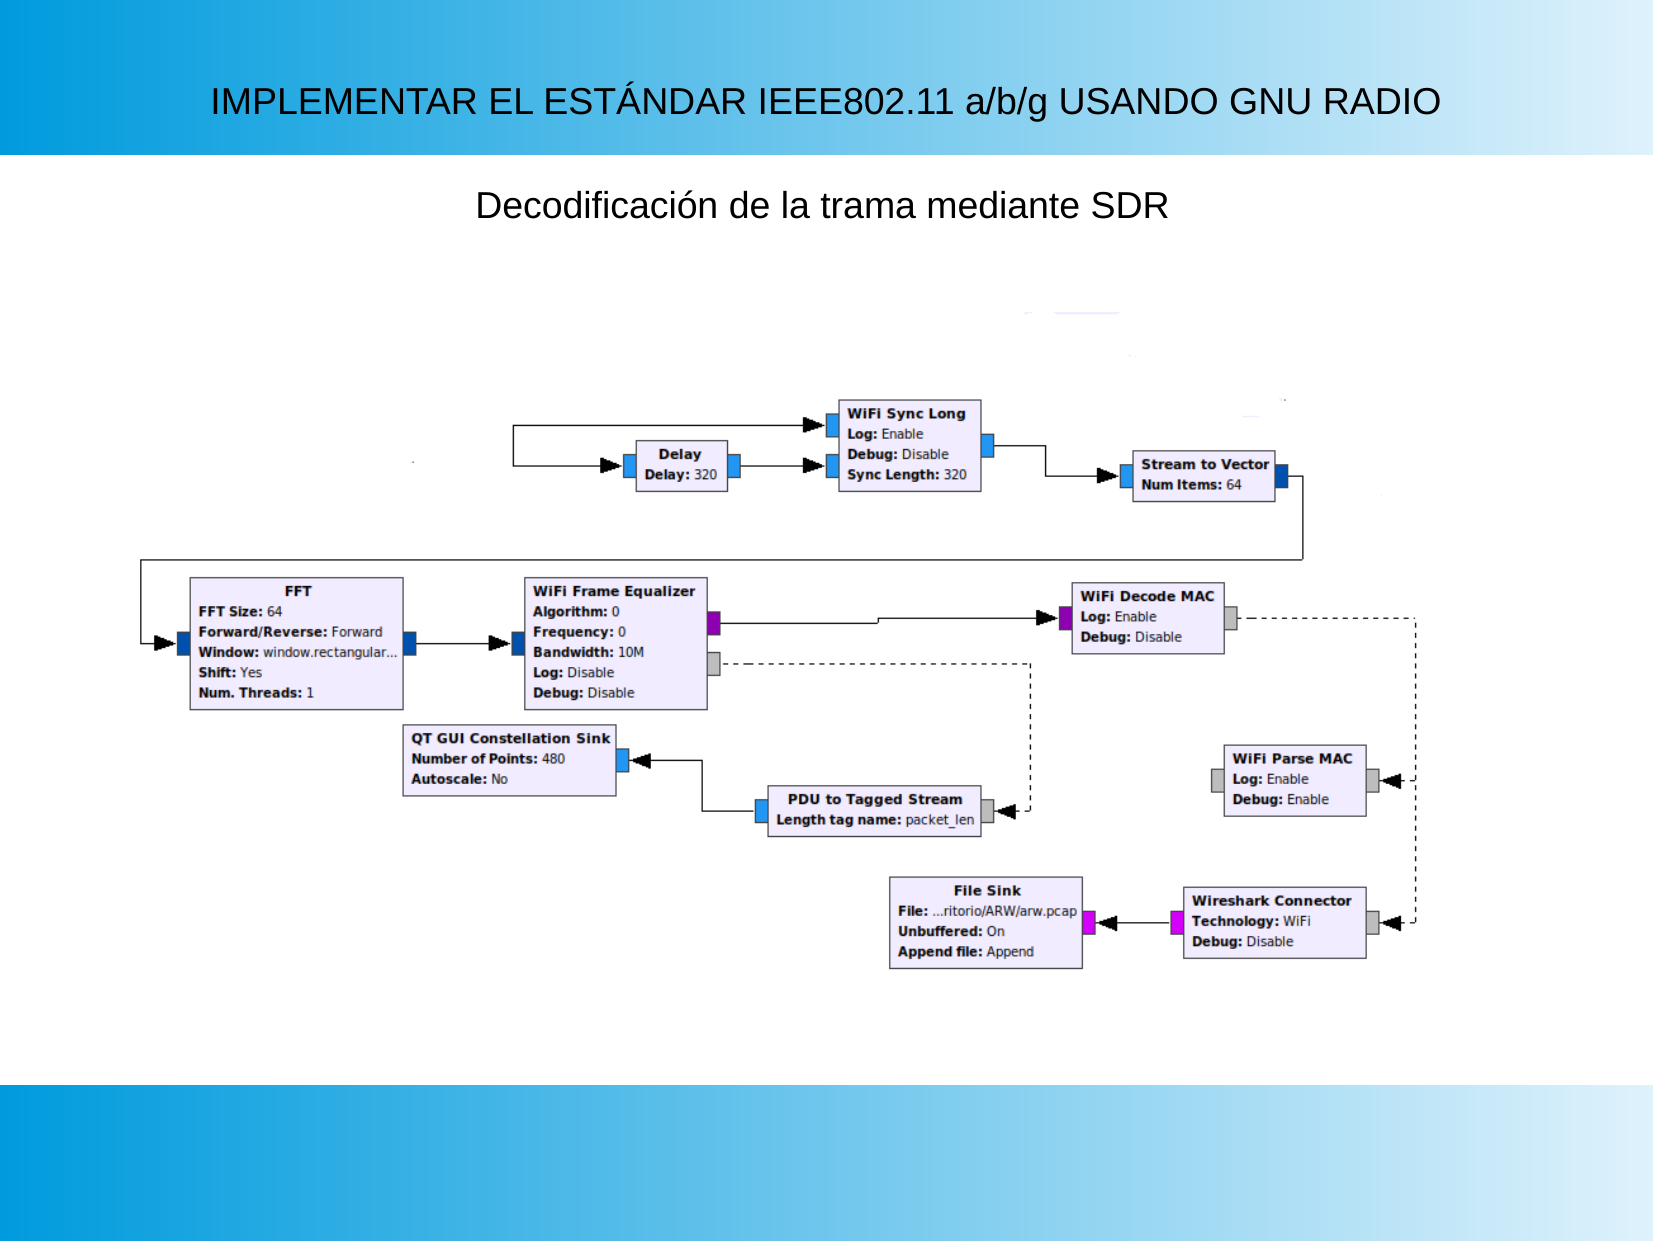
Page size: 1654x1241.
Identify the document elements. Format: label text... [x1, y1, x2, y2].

text_box Decodificación de la trama mediante SDR [460, 177, 1241, 276]
picture [82, 312, 1571, 987]
title IMPLEMENTAR EL ESTÁNDAR IEEE802.11 a/b/g USANDO GNU RADIO [82, 49, 1571, 154]
